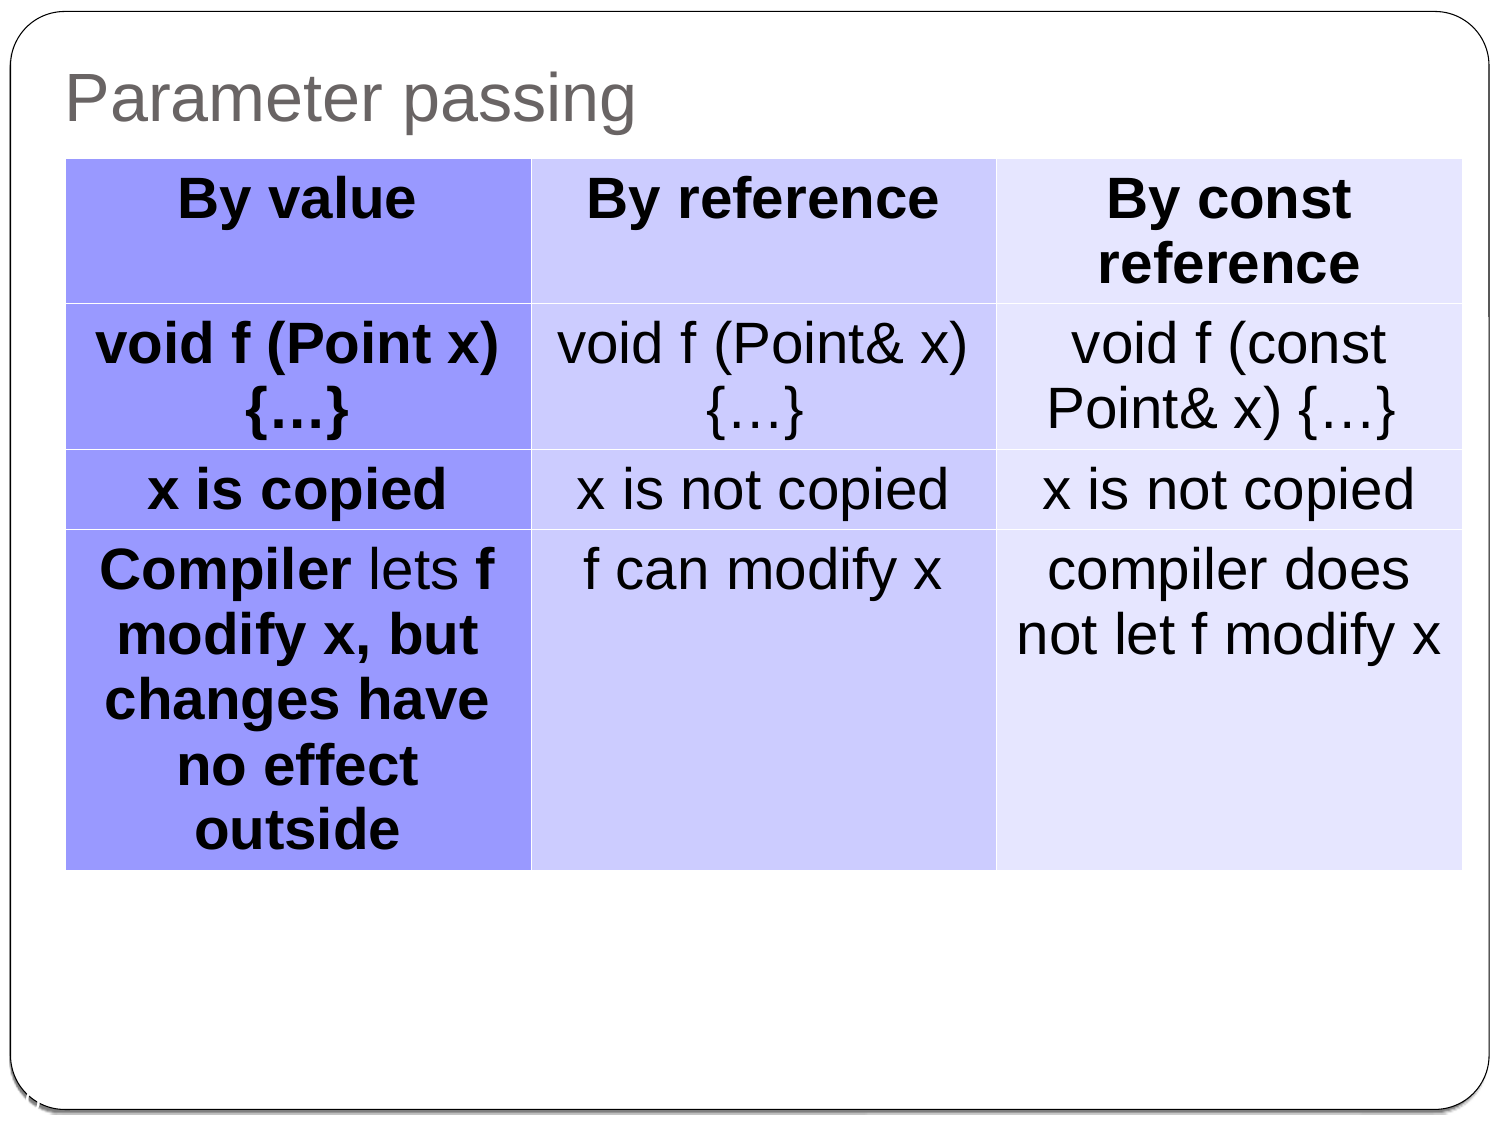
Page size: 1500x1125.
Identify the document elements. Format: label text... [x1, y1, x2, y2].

table_cell compiler does not let f modify x [997, 530, 1462, 870]
table_cell void f (Point x) {…} [66, 304, 531, 449]
table_cell void f (const Point& x) {…} [997, 304, 1462, 449]
table_cell x is not copied [532, 450, 996, 529]
table_cell x is not copied [997, 450, 1462, 529]
table_cell f can modify x [532, 530, 996, 870]
table_cell Compiler lets f modify x, but changes have no effect outside [66, 530, 531, 870]
table_header By reference [532, 159, 996, 303]
table_cell x is copied [66, 450, 531, 529]
table_header By const reference [997, 159, 1462, 303]
table_cell void f (Point& x) {…} [532, 304, 996, 449]
title Parameter passing [50, 45, 1450, 150]
table_header By value [66, 159, 531, 303]
slide_number <number> [0, 1074, 50, 1125]
